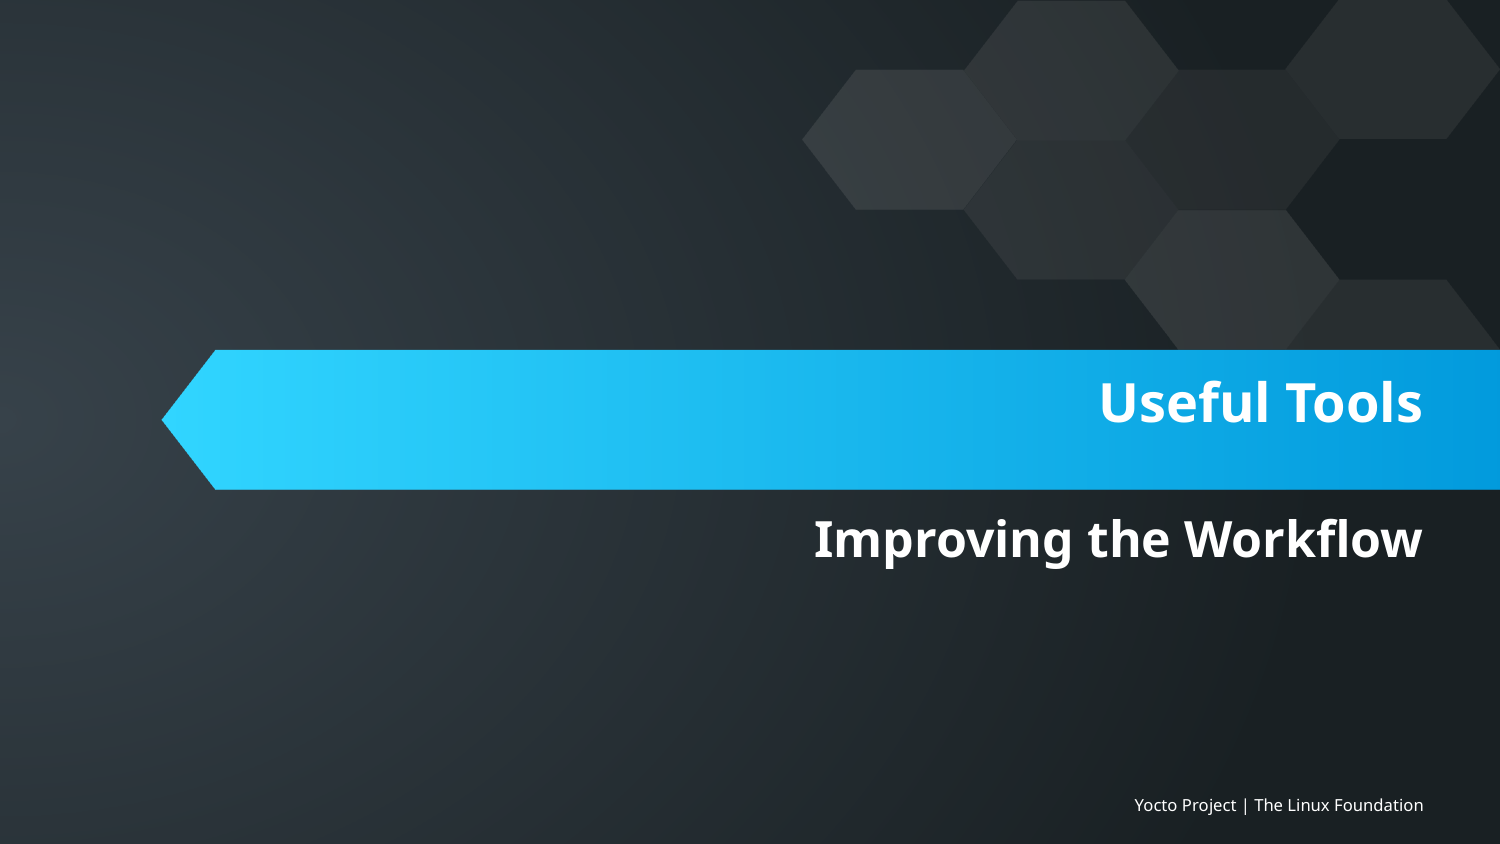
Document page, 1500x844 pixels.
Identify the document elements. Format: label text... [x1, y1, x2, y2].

list Improving the Workflow [296, 507, 1424, 615]
picture [0, 0, 1500, 844]
title Useful Tools [300, 368, 1424, 476]
